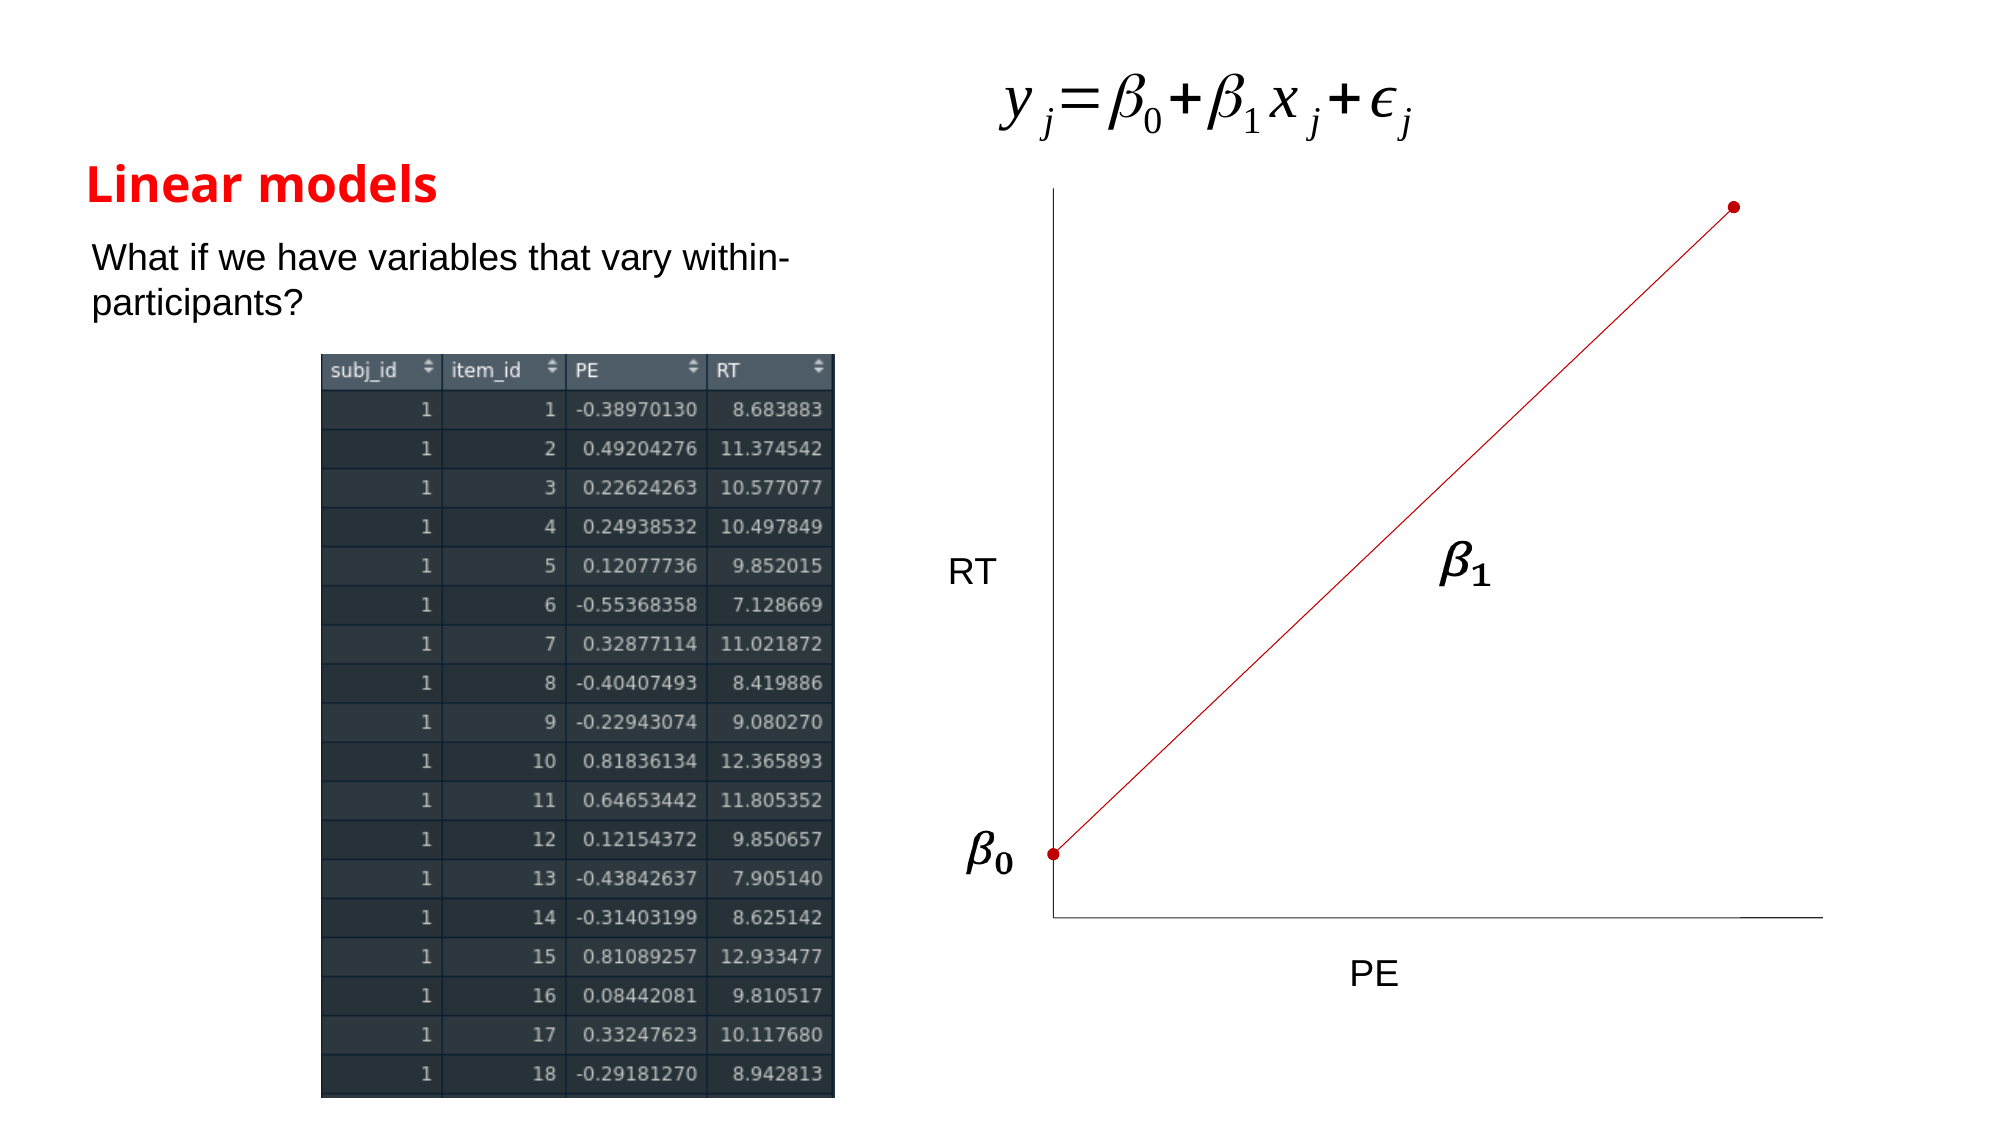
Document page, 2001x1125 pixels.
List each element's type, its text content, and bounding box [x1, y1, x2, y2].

chart [980, 62, 1431, 142]
text_box PE [1334, 944, 1701, 1002]
text_box What if we have variables that vary within-participants? [76, 225, 922, 556]
picture [321, 354, 835, 1099]
text_box Linear models [70, 77, 1796, 296]
text_box [941, 811, 1040, 898]
text_box RT [933, 543, 1300, 601]
text_box [1411, 524, 1528, 611]
